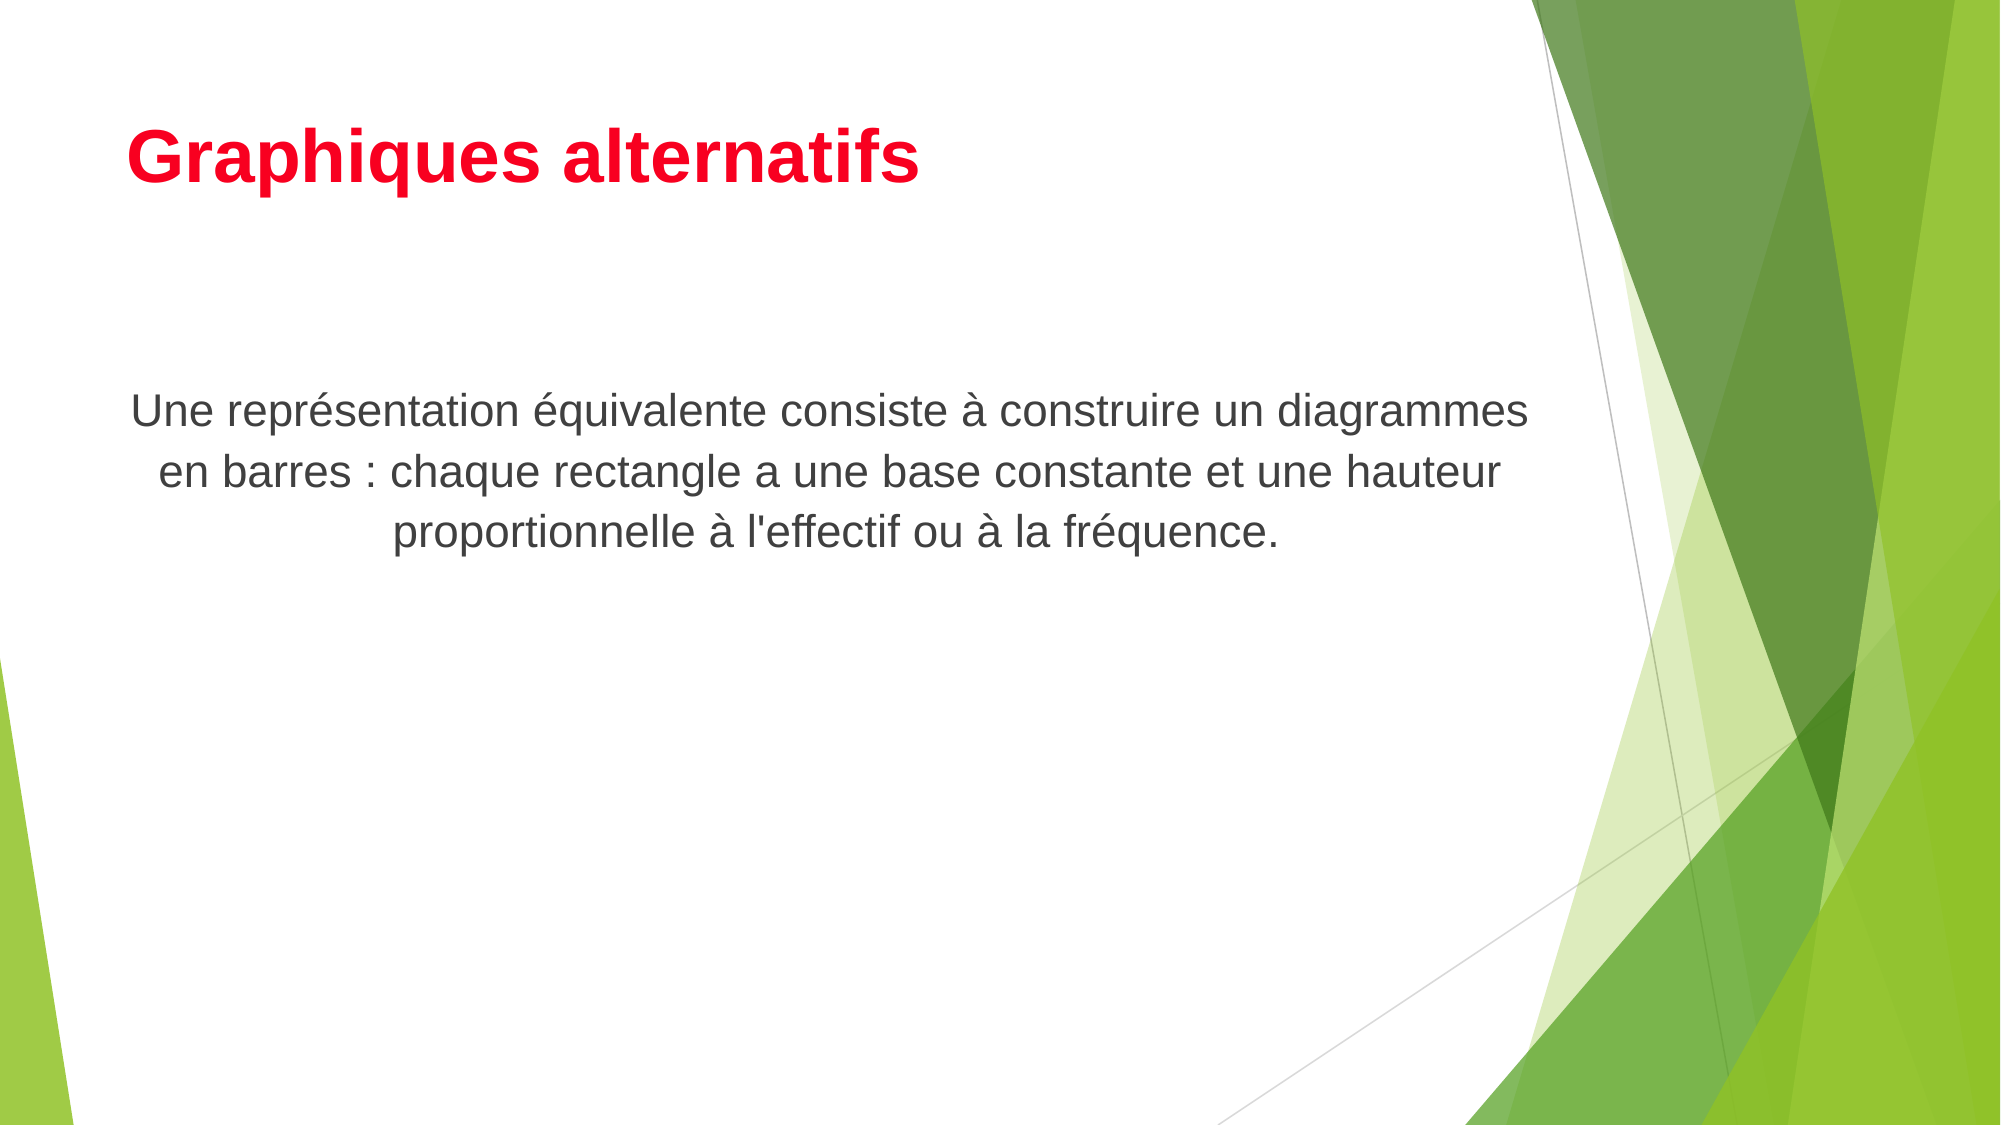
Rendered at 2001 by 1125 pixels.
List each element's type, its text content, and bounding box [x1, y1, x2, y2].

list Une représentation équivalente consiste à construire un diagrammes en barres : chaque rectangle a une base constante et une hauteur proportionnelle à l'effectif ou à la fréquence. [118, 389, 1543, 721]
title Graphiques alternatifs [111, 99, 1522, 235]
